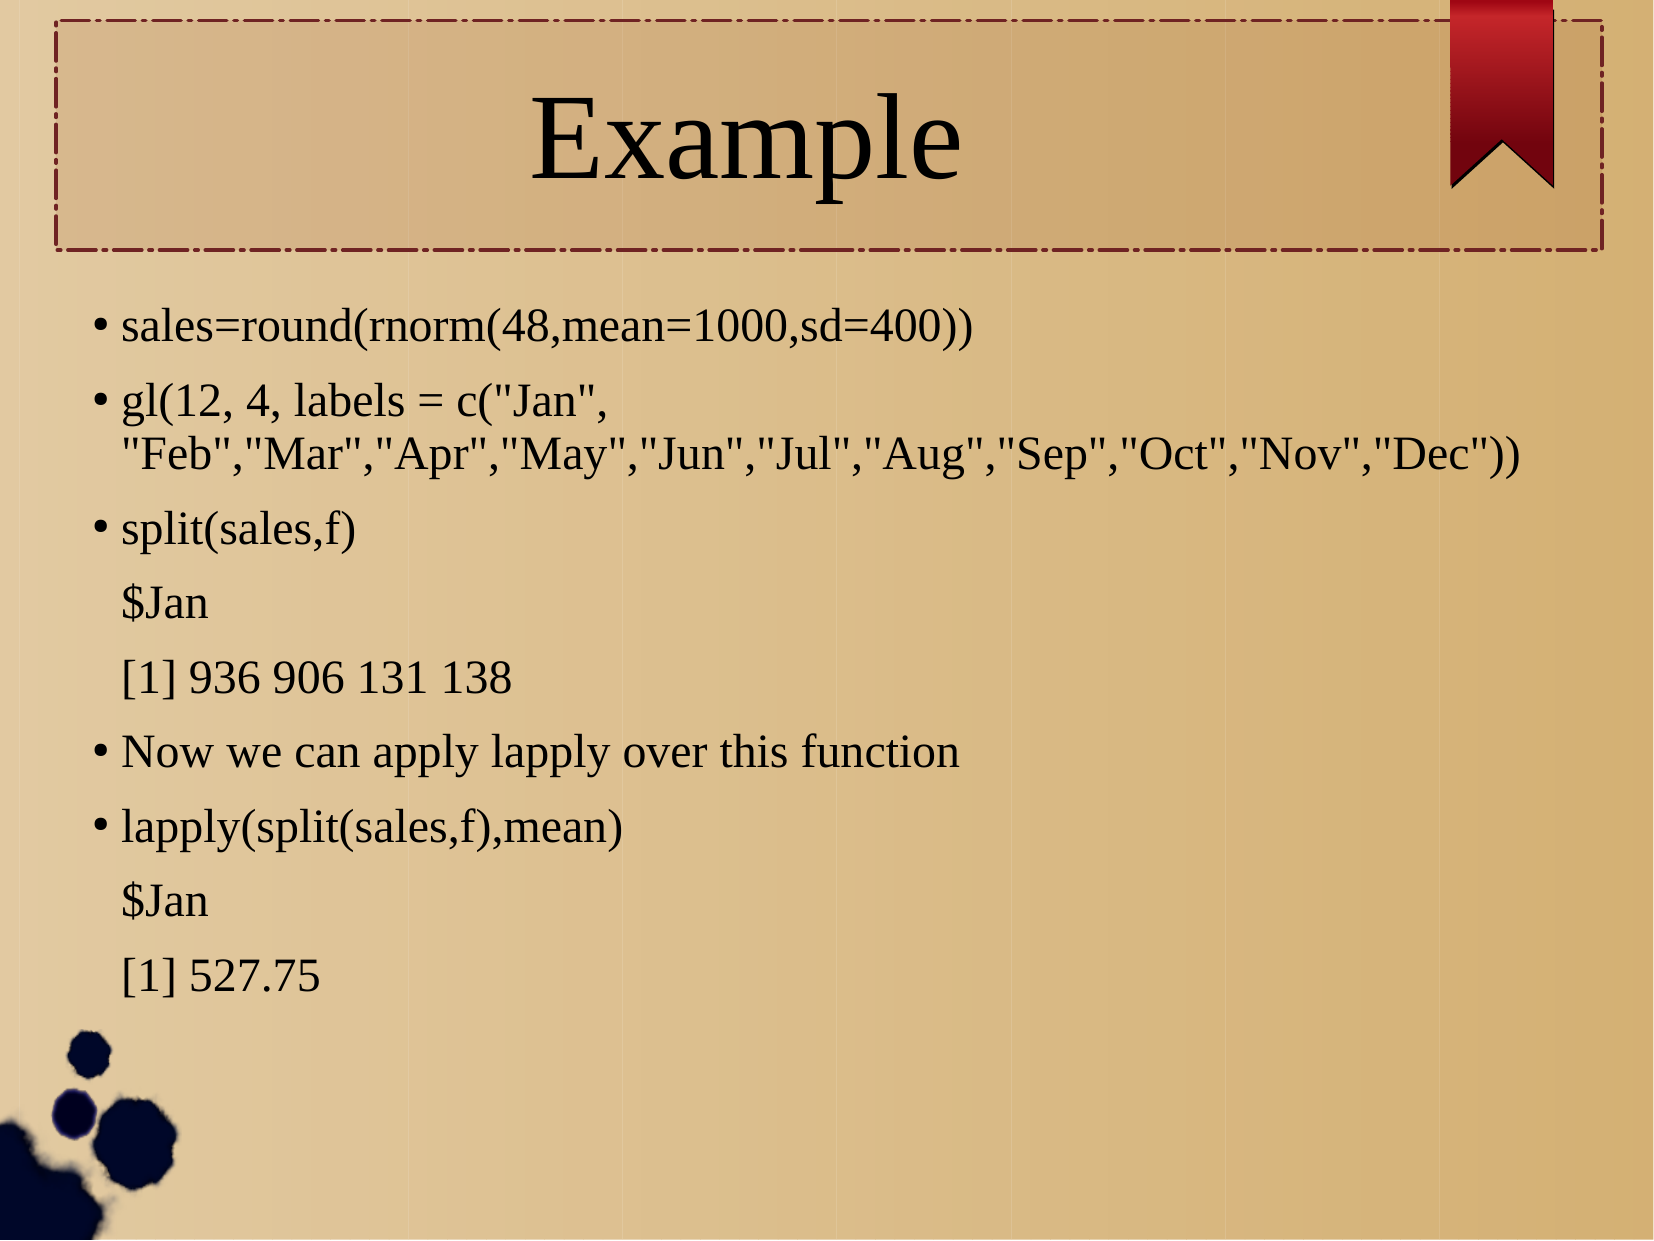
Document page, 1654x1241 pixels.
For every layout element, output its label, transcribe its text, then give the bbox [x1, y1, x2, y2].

title Example [82, 47, 1412, 229]
list sales=round(rnorm(48,mean=1000,sd=400)) gl(12, 4, labels = c("Jan", "Feb","Mar","Apr","May","Jun","Jul","Aug","Sep","Oct","Nov","Dec")) split(sales,f) $Jan [1] 936 906 131 138 Now we can apply lapply over this function lapply(split(sales,f),mean) $Jan [1] 527.75 [82, 299, 1571, 1019]
